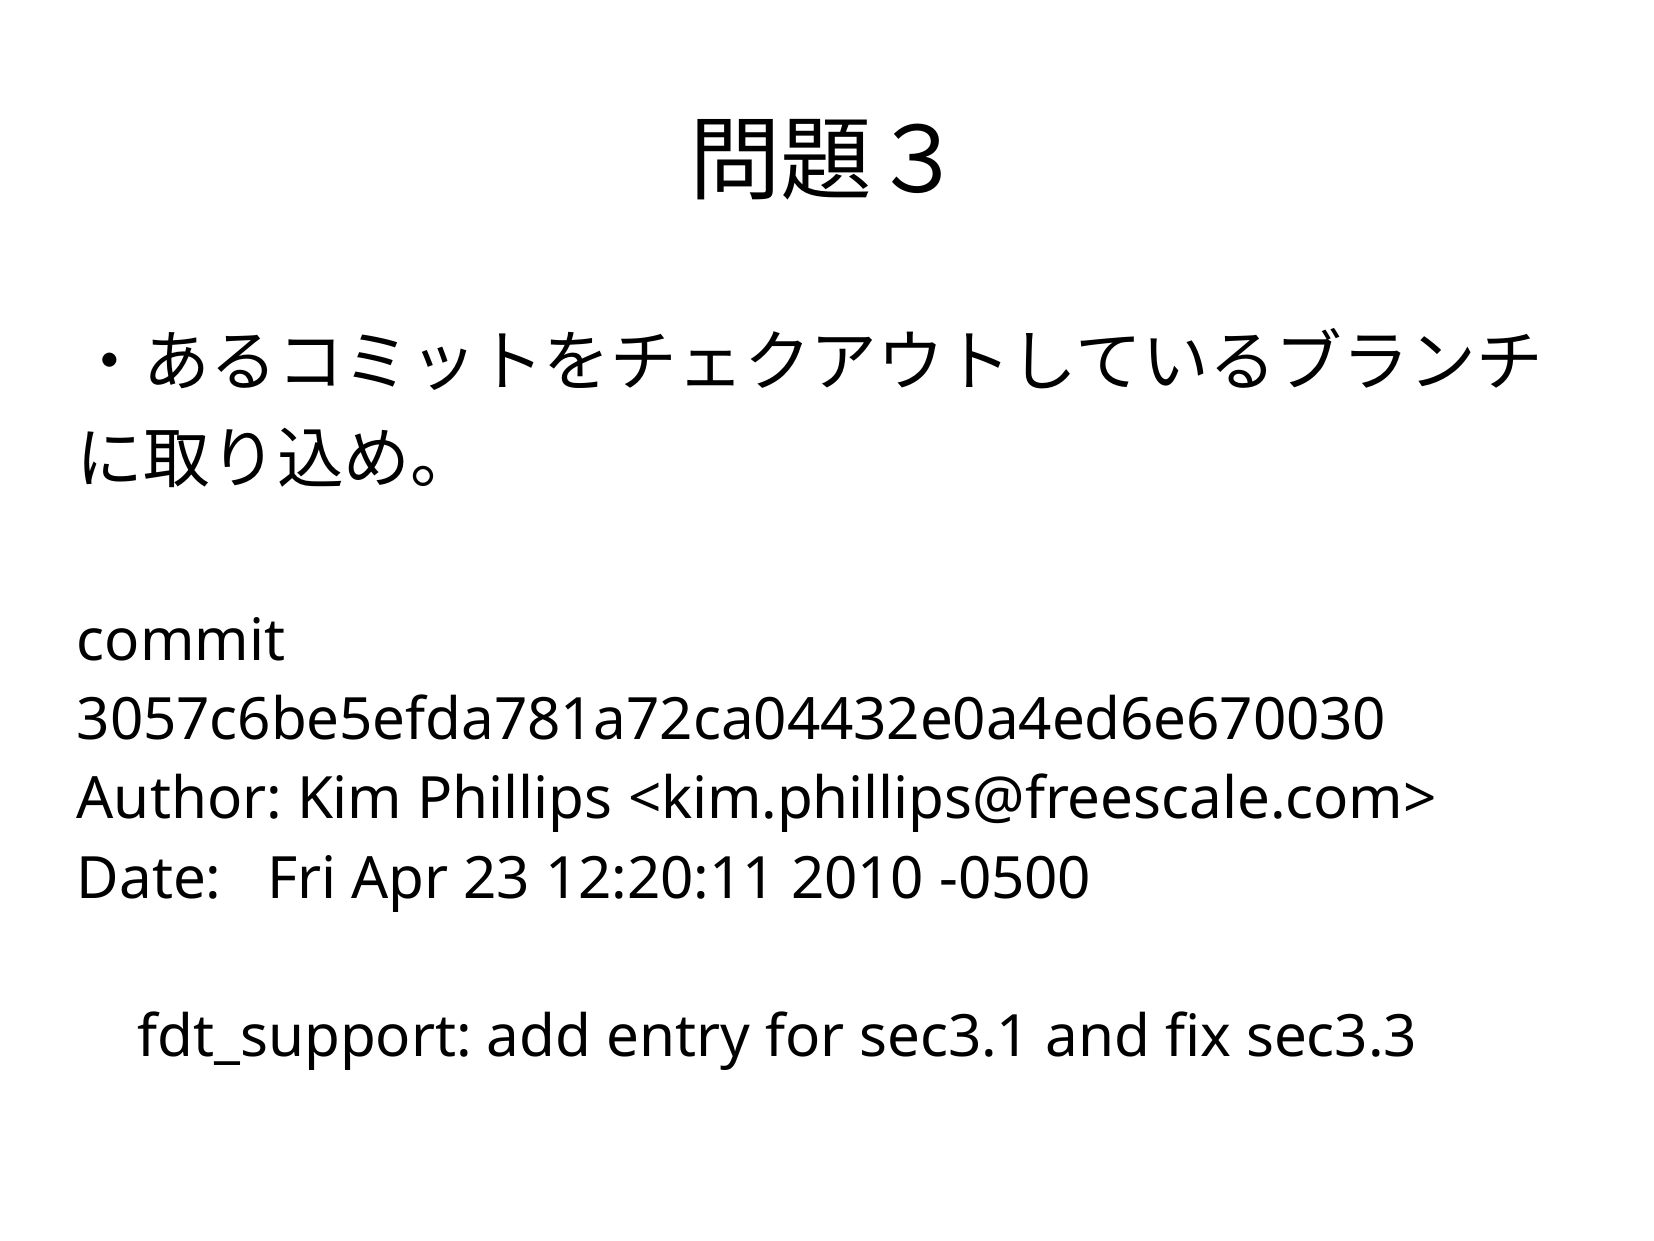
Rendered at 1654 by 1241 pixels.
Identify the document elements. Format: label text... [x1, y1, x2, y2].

title 問題３ [82, 56, 1571, 250]
subtitle ・あるコミットをチェクアウトしているブランチに取り込め。 commit 3057c6be5efda781a72ca04432e0a4ed6e670030 Author: Kim Phillips <kim.phillips@freescale.com> Date: Fri Apr 23 12:20:11 2010 -0500 fdt_support: add entry for sec3.1 and fix sec3.3 [76, 288, 1565, 1093]
